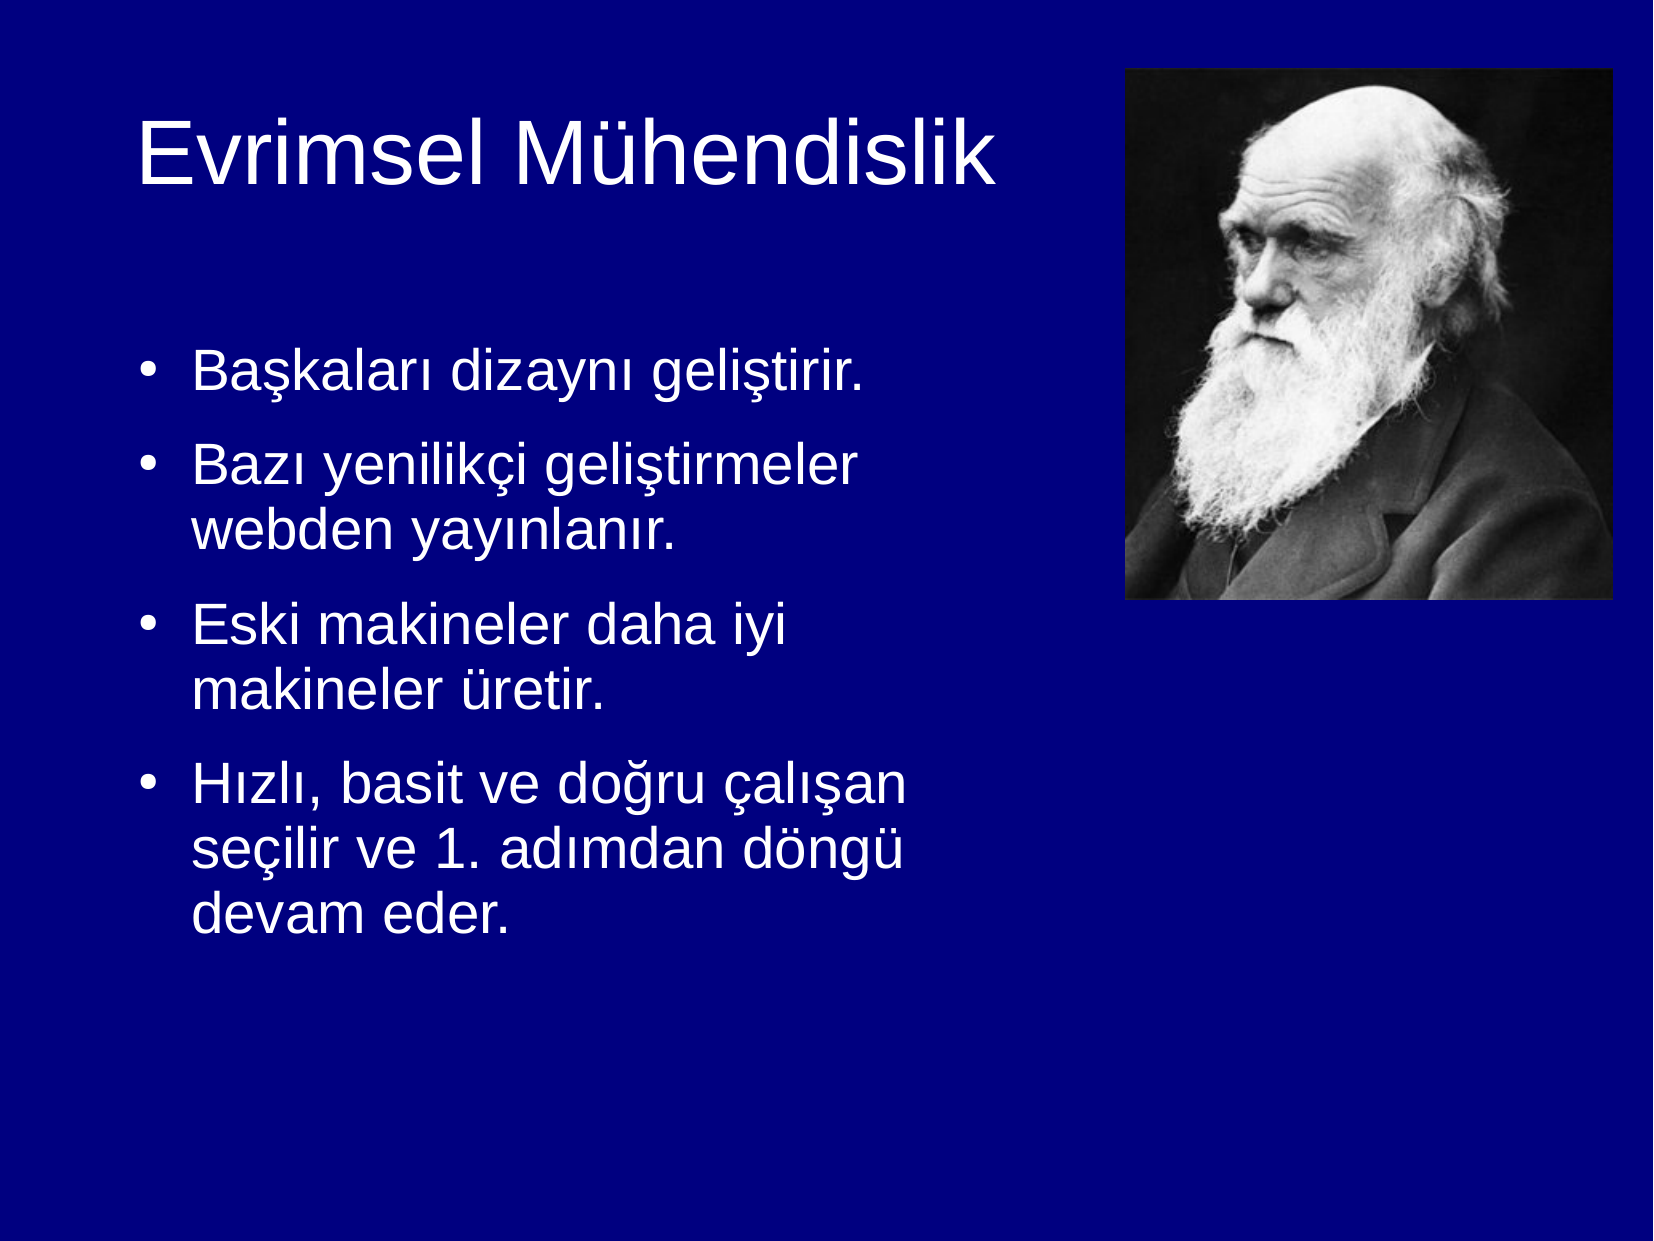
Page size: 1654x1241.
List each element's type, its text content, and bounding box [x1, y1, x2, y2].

title Evrimsel Mühendislik [82, 49, 1051, 257]
picture [1125, 68, 1613, 601]
list Başkaları dizaynı geliştirir. Bazı yenilikçi geliştirmeler webden yayınlanır. Eski makineler daha iyi makineler üretir. Hızlı, basit ve doğru çalışan seçilir ve 1. adımdan döngü devam eder. [120, 337, 1051, 1126]
